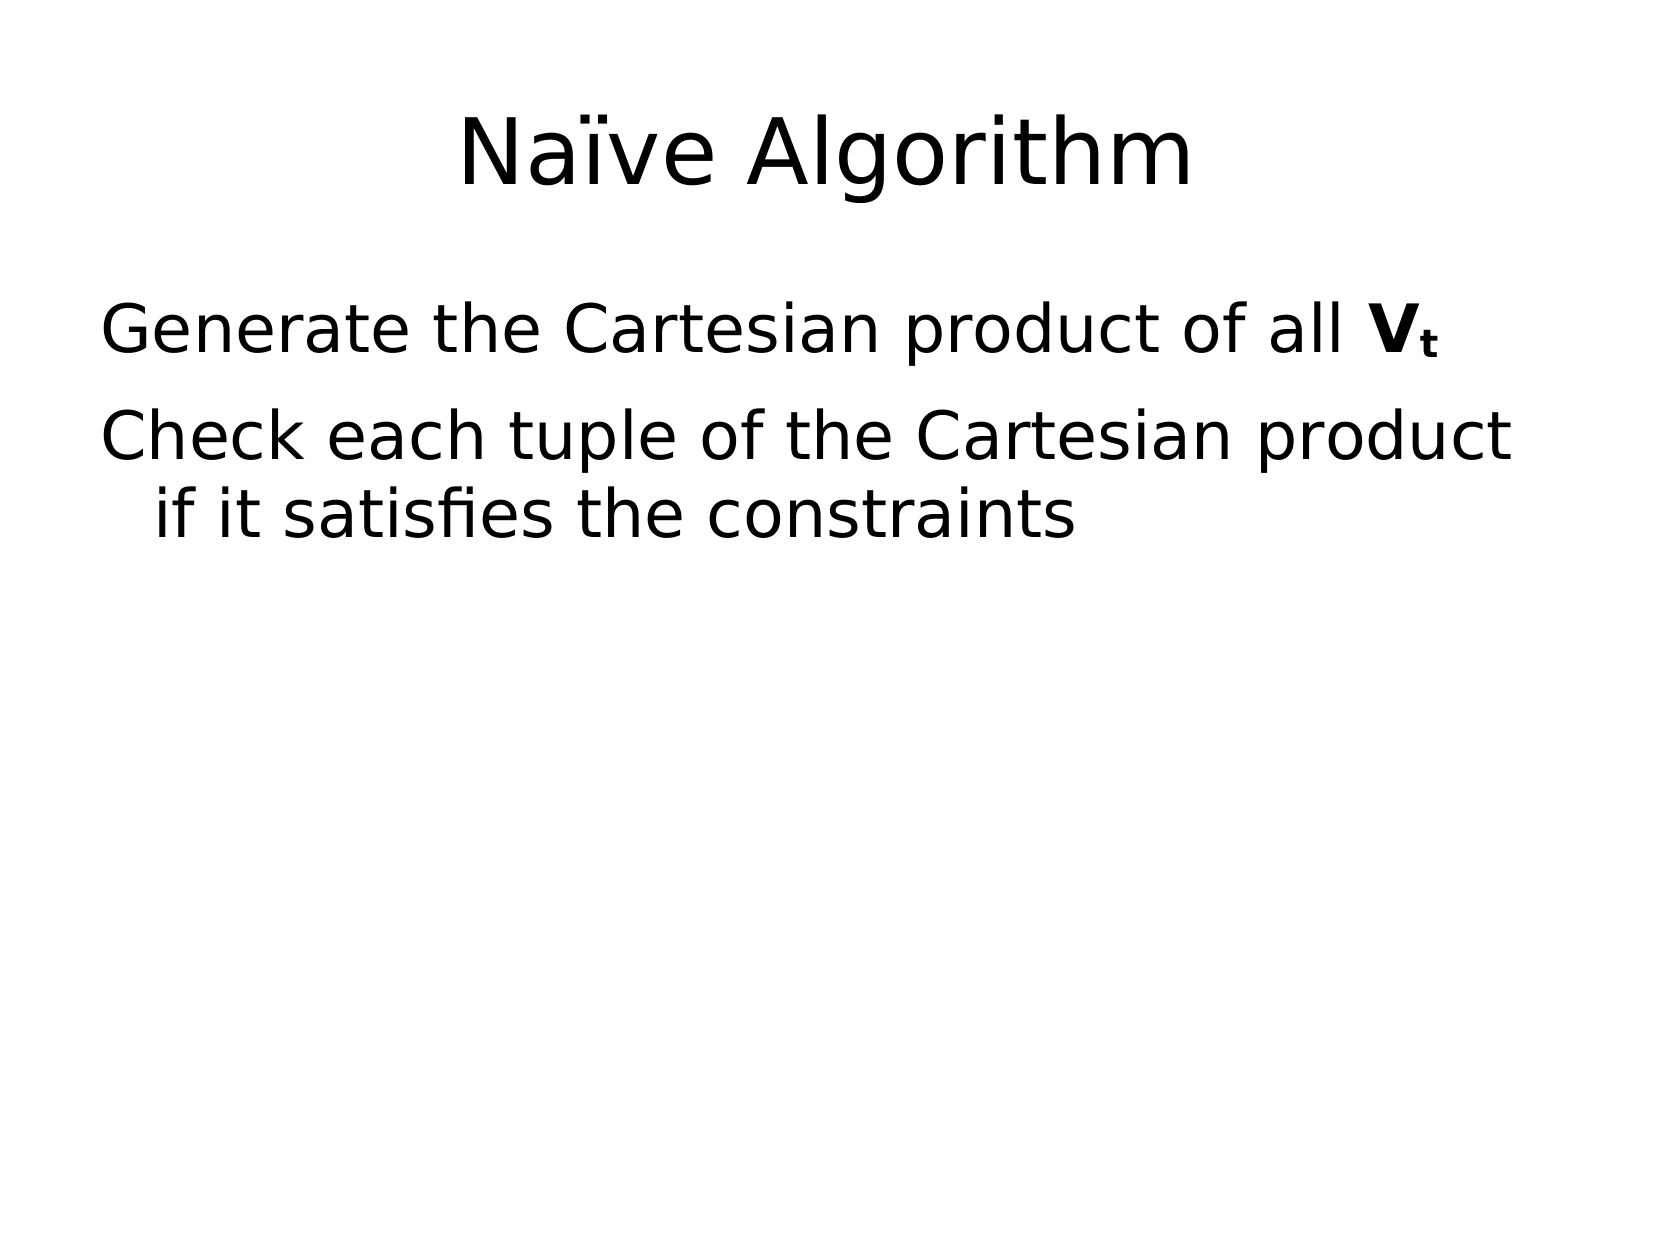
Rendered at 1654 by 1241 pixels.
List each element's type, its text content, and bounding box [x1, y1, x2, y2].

title Naïve Algorithm [82, 49, 1571, 257]
list Generate the Cartesian product of all Vt Check each tuple of the Cartesian product if it satisfies the constraints [82, 290, 1571, 1109]
